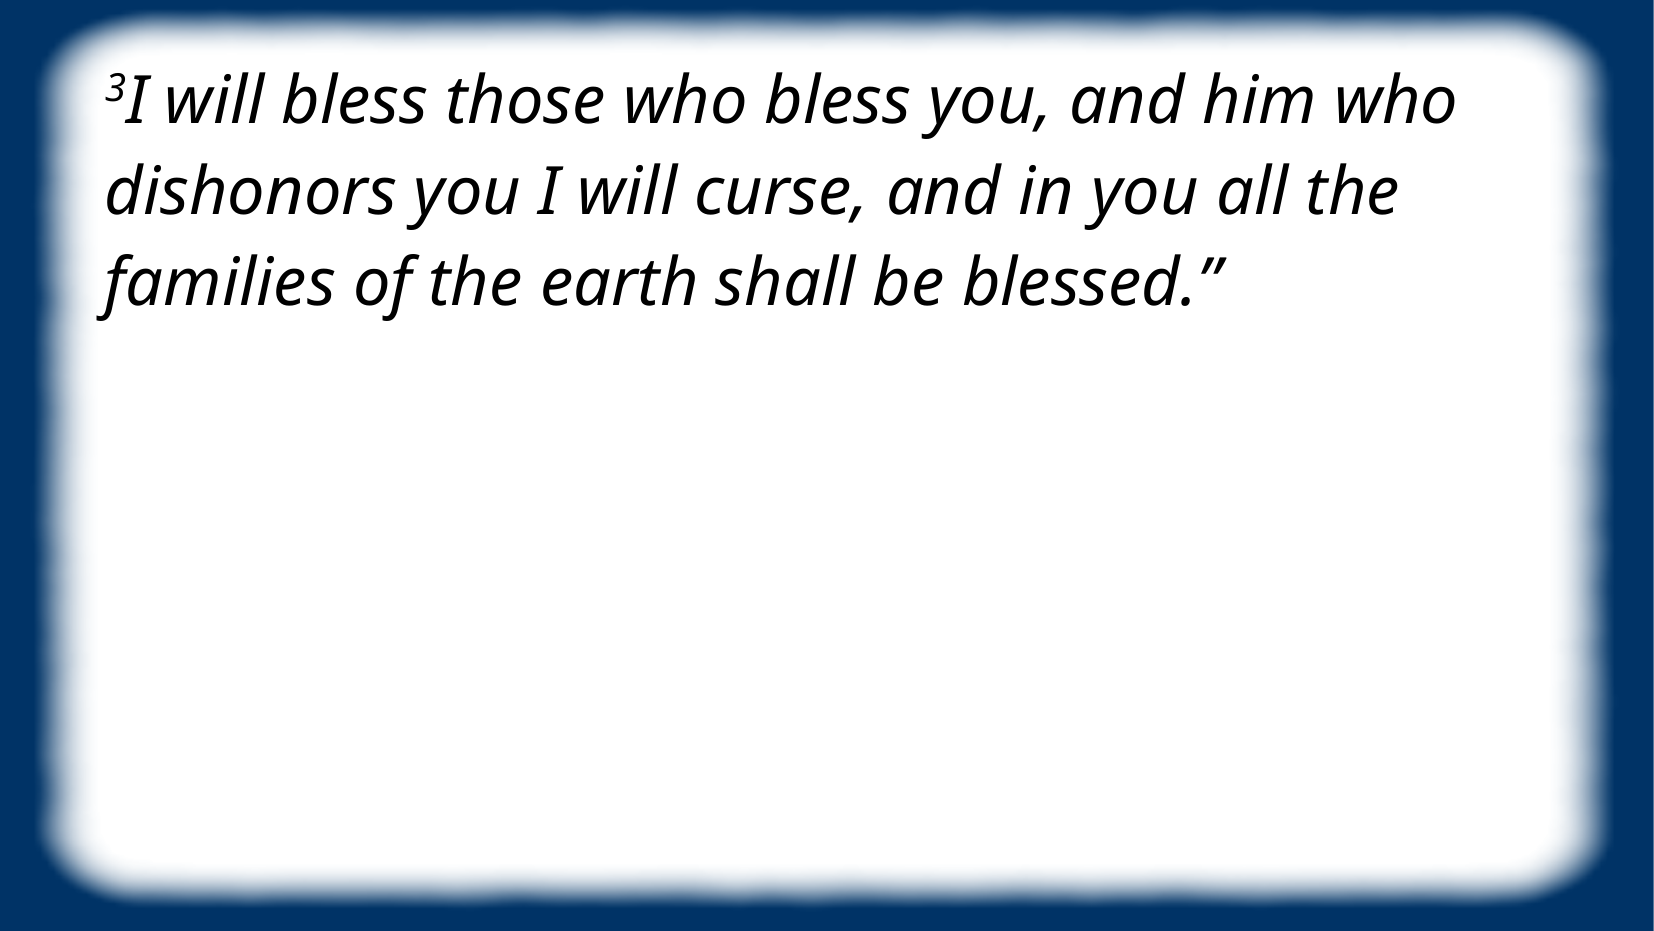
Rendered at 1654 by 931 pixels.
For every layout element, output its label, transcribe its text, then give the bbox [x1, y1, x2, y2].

picture [0, 0, 1654, 931]
text_box 3I will bless those who bless you, and him who dishonors you I will curse, and in you all the families of the earth shall be blessed.” [90, 45, 1561, 327]
